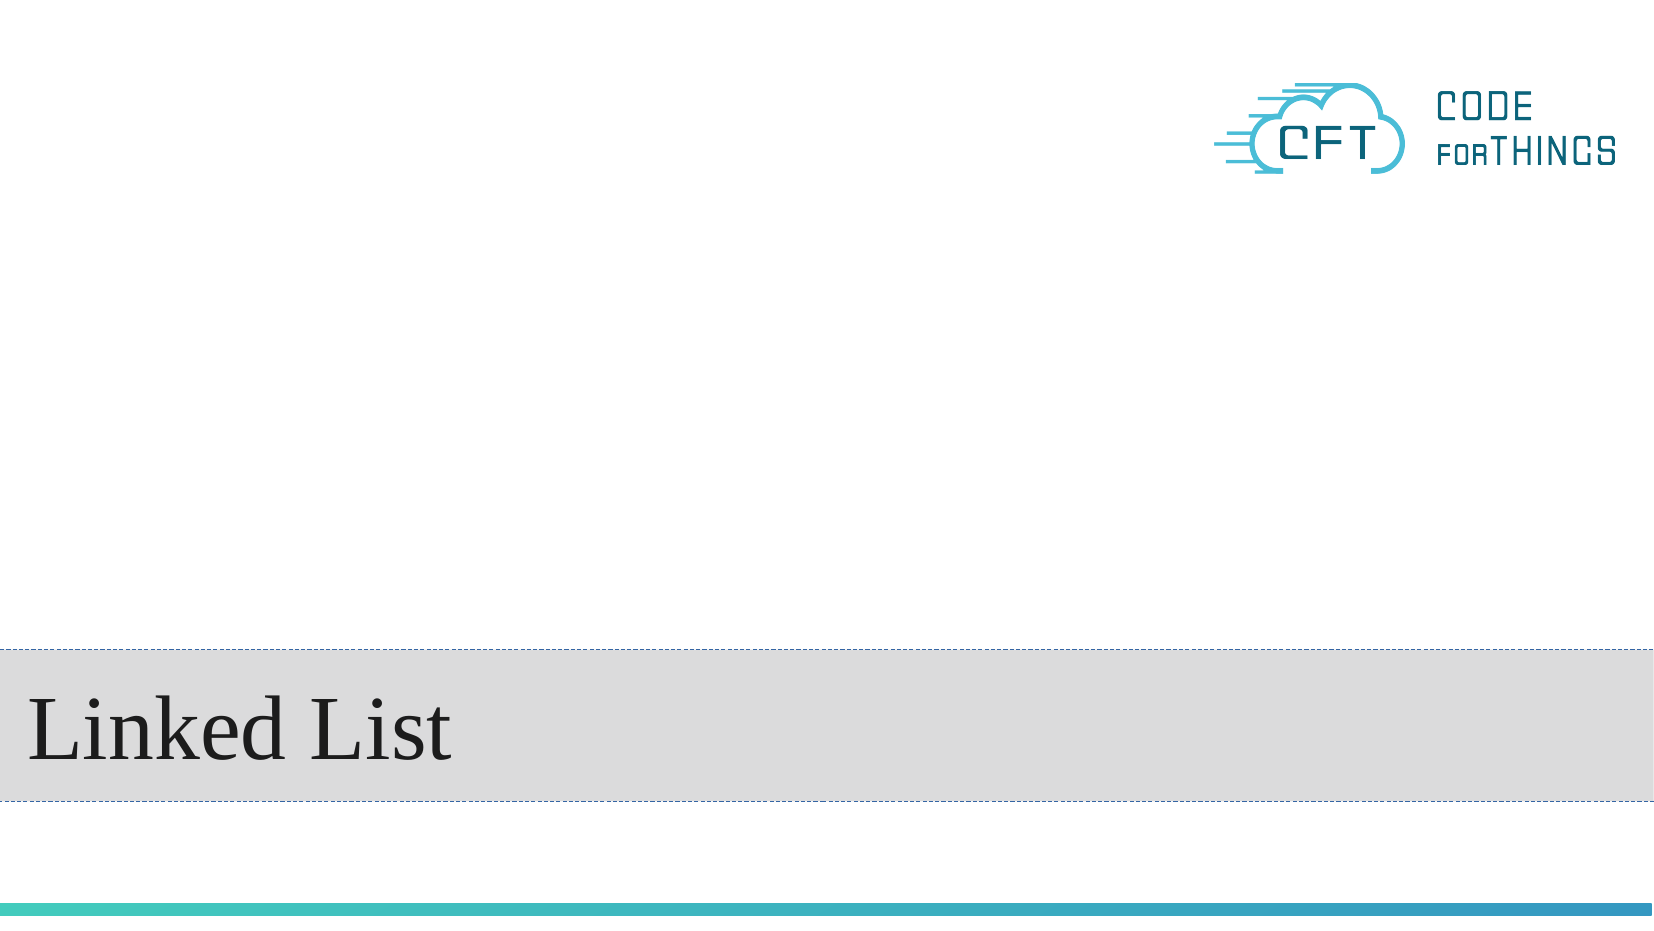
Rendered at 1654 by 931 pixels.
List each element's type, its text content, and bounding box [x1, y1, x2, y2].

title Linked List [27, 651, 597, 807]
picture [1214, 83, 1615, 174]
